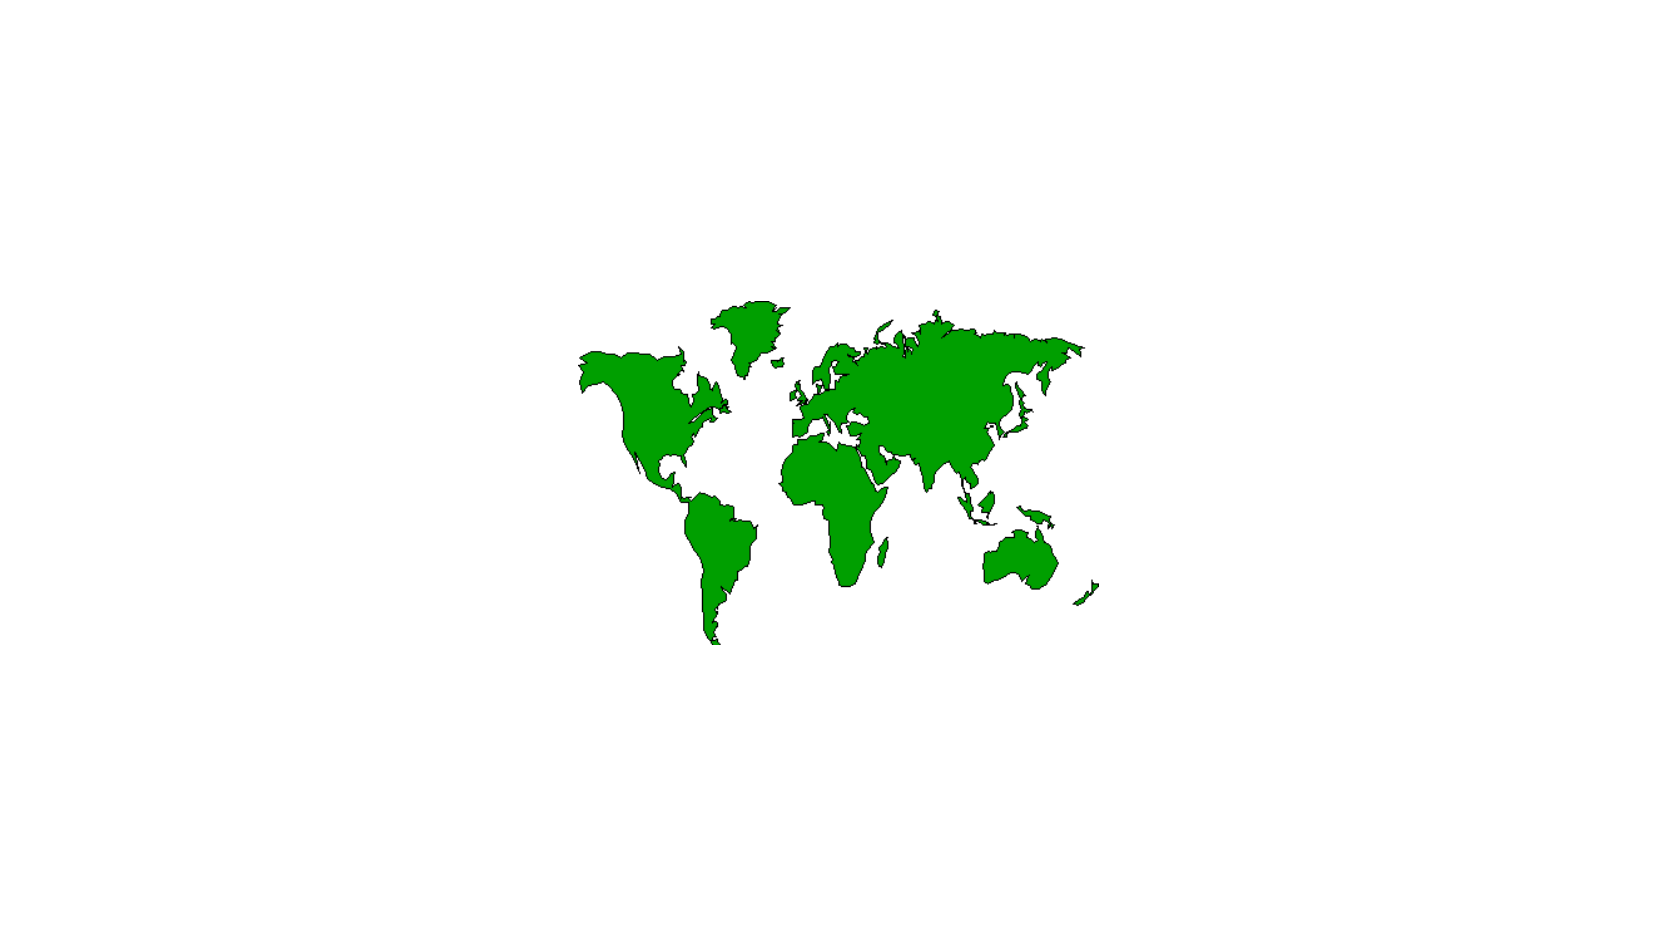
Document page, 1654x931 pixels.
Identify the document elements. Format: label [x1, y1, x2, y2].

picture [578, 301, 1099, 645]
